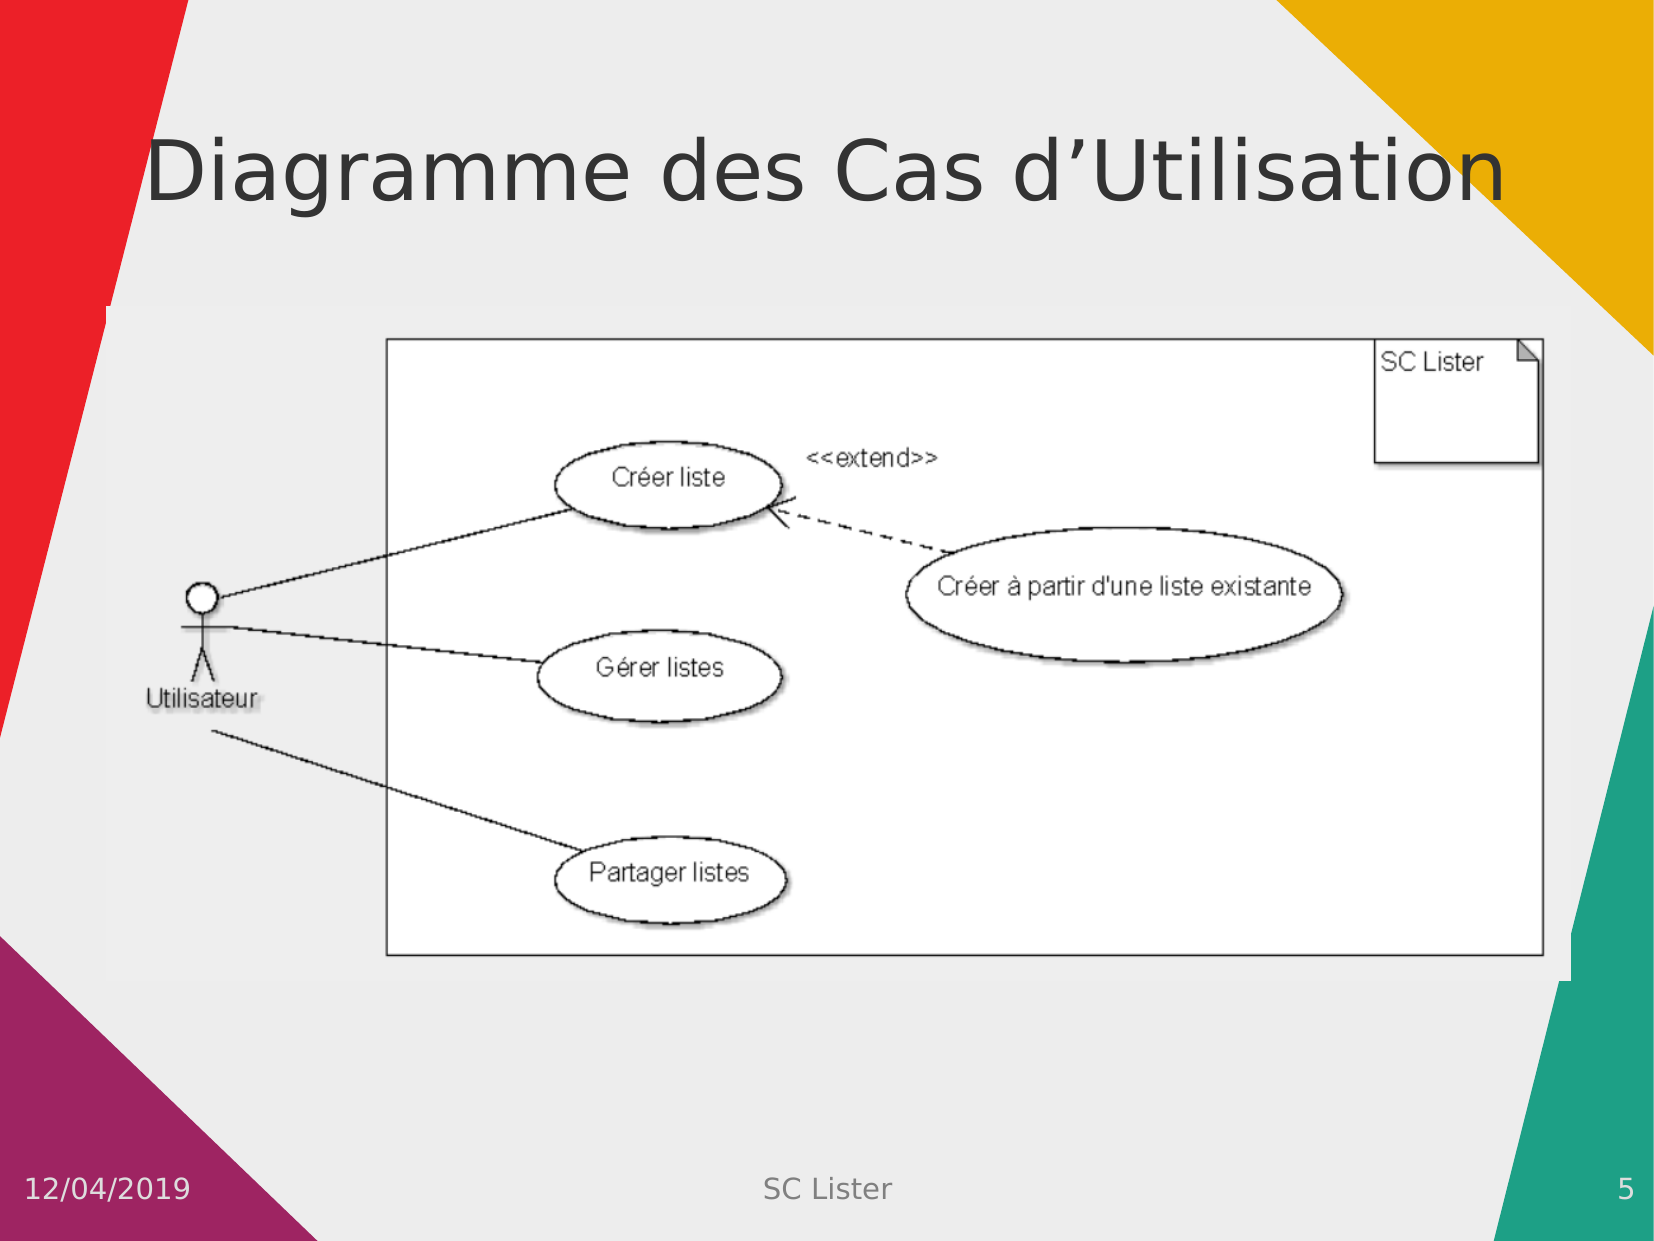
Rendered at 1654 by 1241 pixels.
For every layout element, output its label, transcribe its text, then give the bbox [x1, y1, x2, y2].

picture [106, 306, 1571, 981]
title Diagramme des Cas d’Utilisation [114, 73, 1539, 271]
